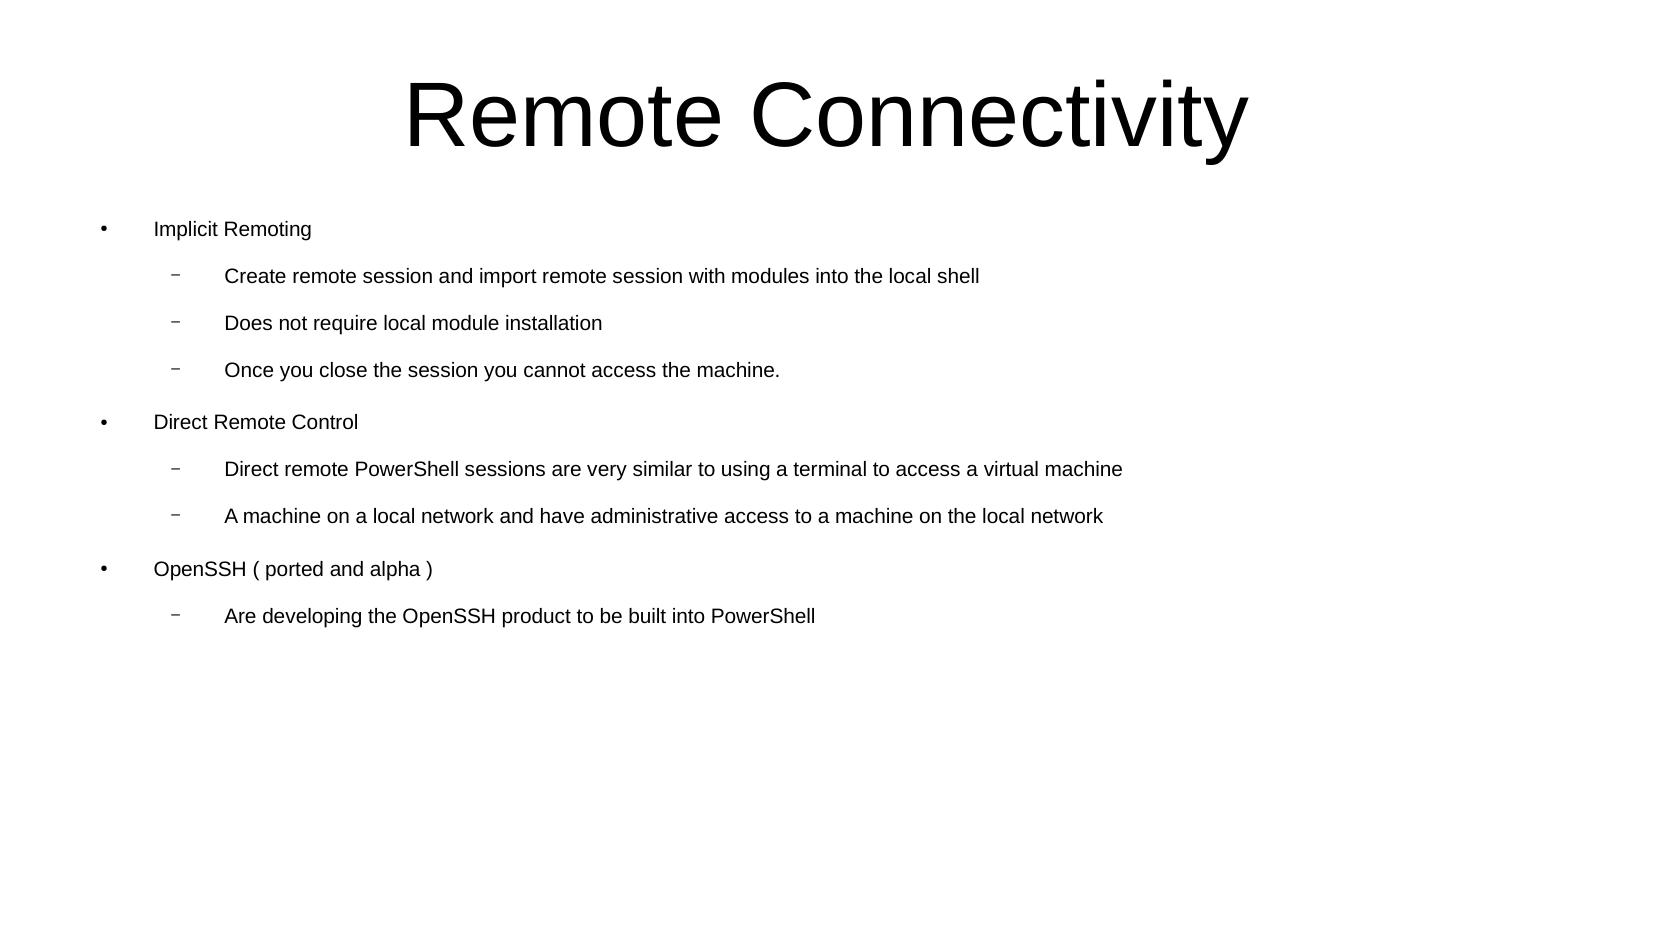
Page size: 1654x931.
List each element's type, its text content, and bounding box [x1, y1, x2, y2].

list Implicit Remoting Create remote session and import remote session with modules into the local shell Does not require local module installation Once you close the session you cannot access the machine. Direct Remote Control Direct remote PowerShell sessions are very similar to using a terminal to access a virtual machine A machine on a local network and have administrative access to a machine on the local network OpenSSH ( ported and alpha ) Are developing the OpenSSH product to be built into PowerShell [82, 217, 1576, 916]
title Remote Connectivity [82, 37, 1571, 193]
